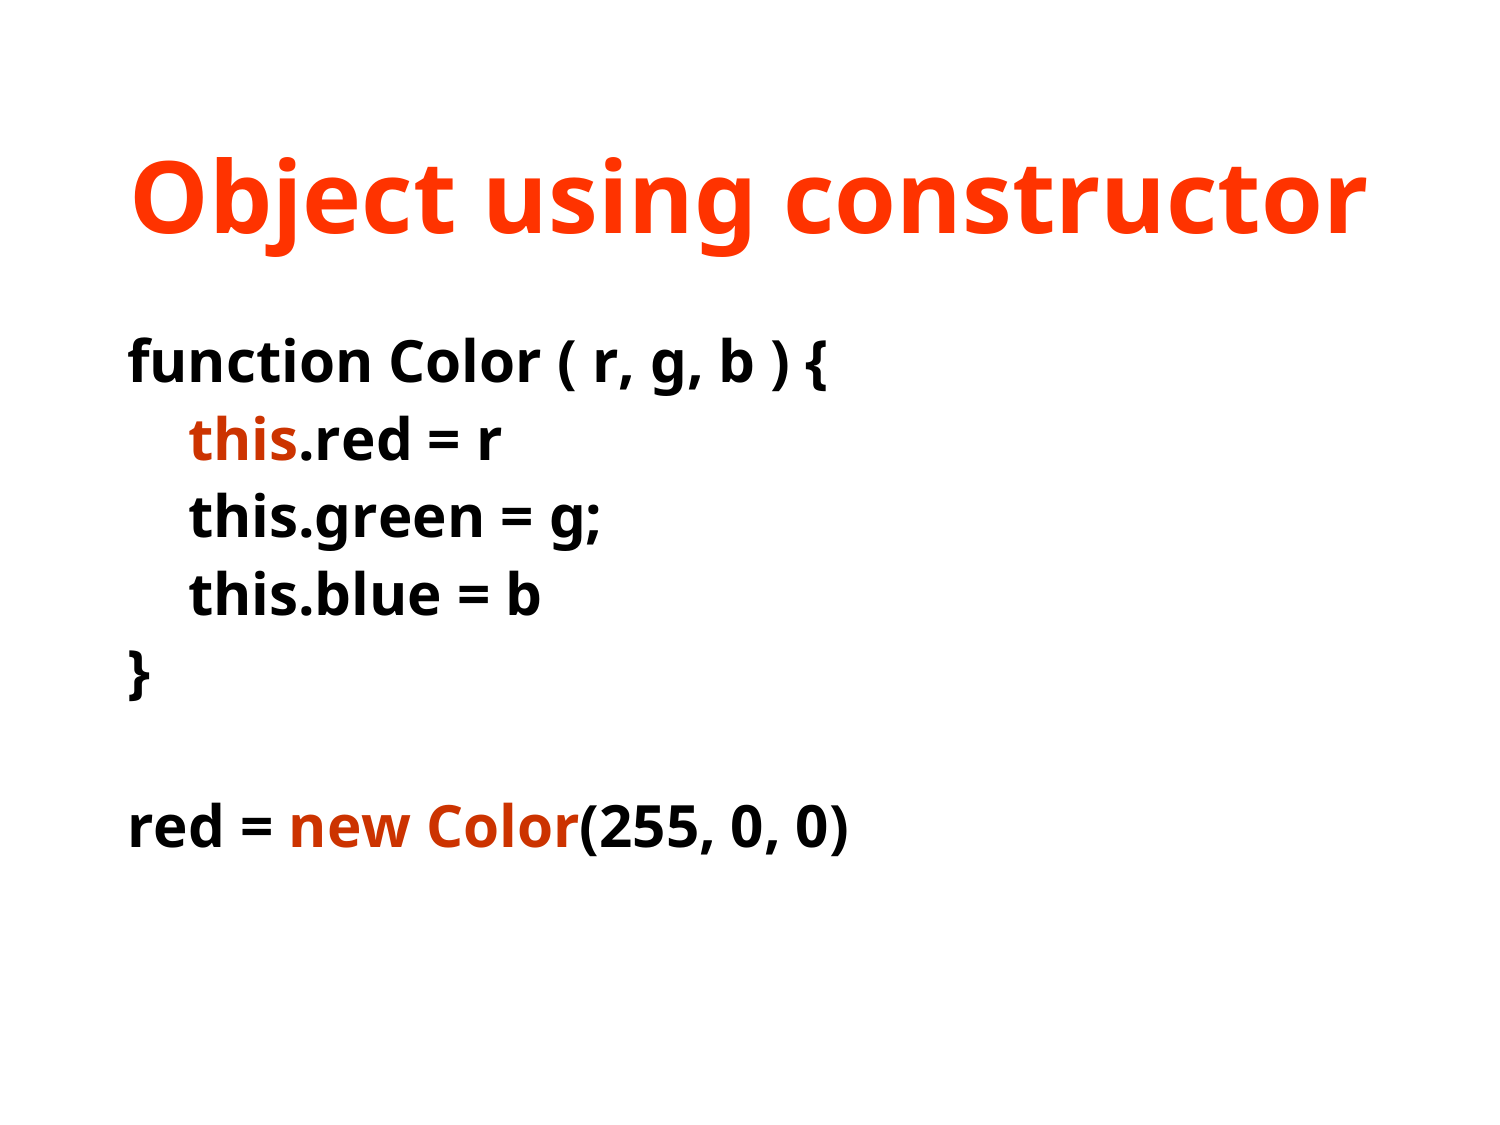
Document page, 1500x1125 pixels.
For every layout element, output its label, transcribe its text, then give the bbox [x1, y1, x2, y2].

title Object using constructor [112, 99, 1388, 288]
list function Color ( r, g, b ) { this.red = r this.green = g; this.blue = b } red = new Color(255, 0, 0) [112, 324, 1388, 1001]
